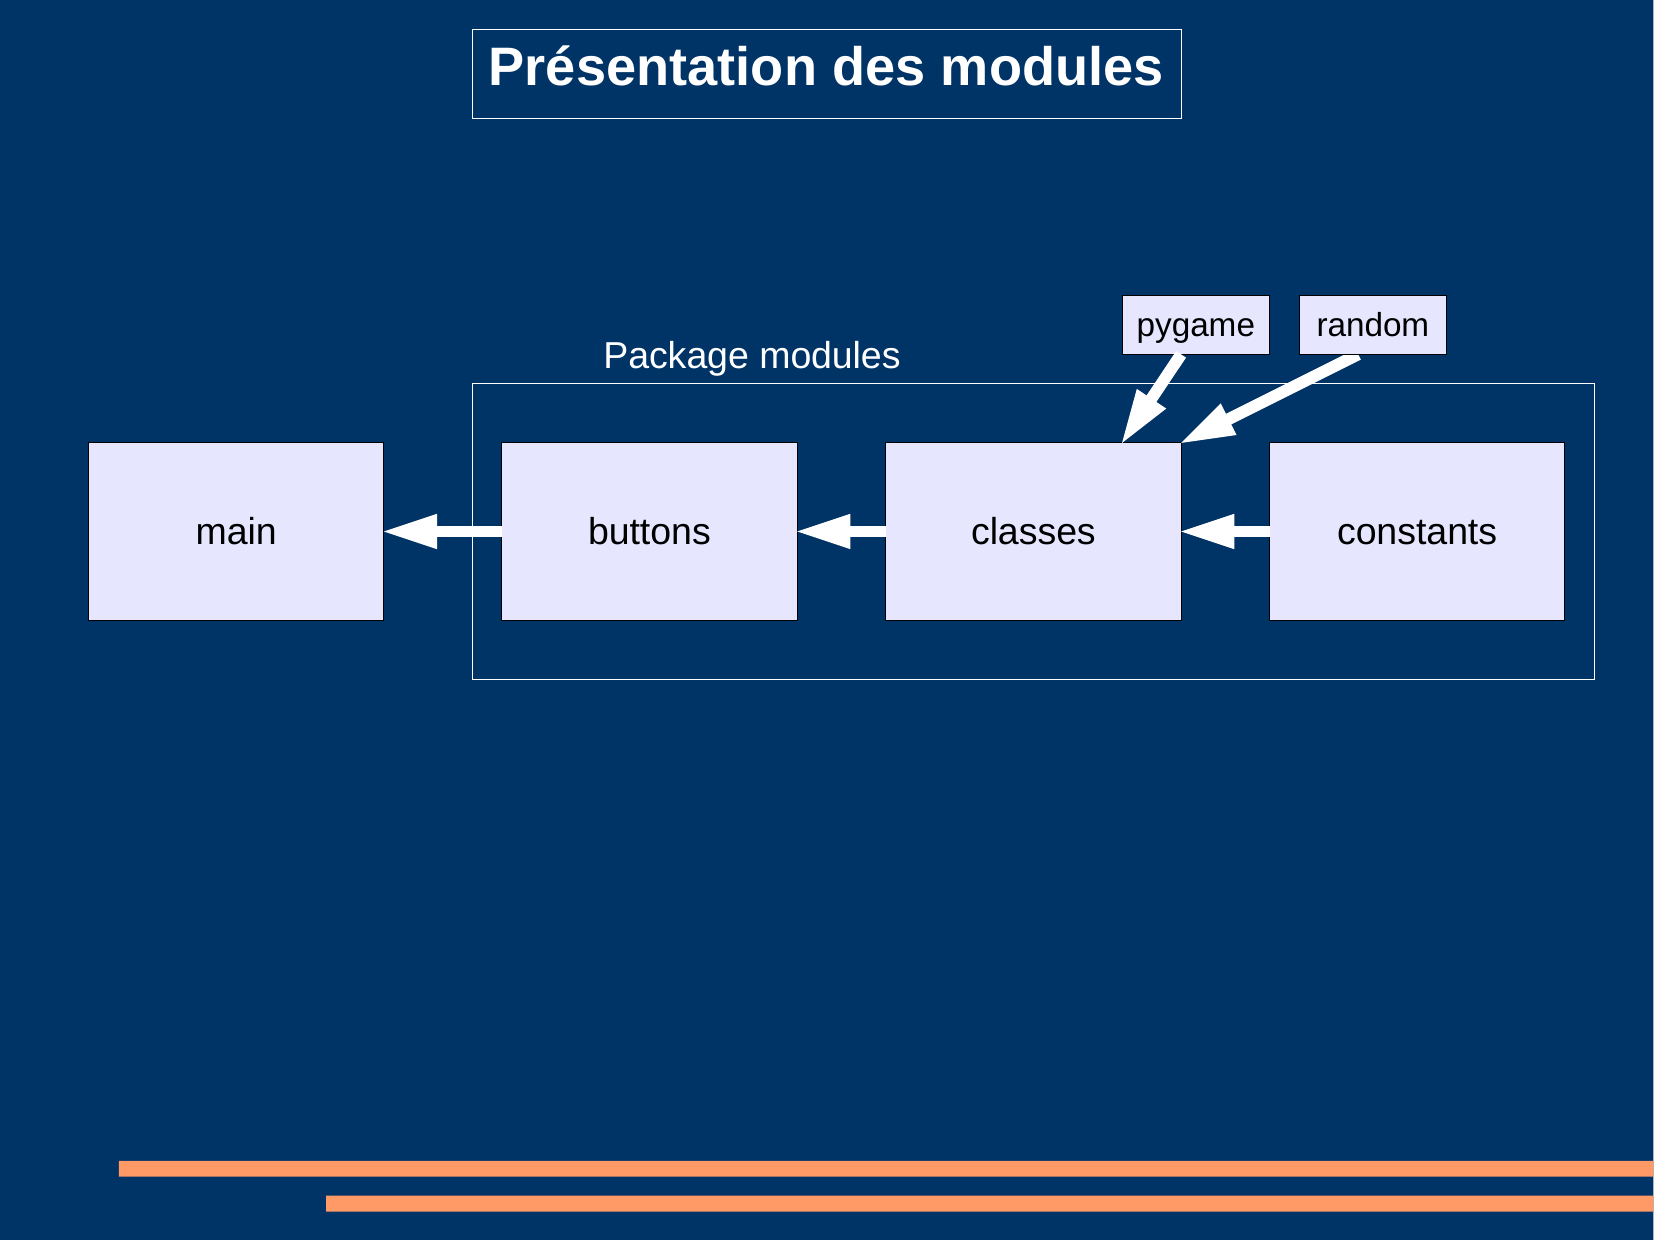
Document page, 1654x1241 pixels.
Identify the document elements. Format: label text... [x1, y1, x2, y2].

text_box Package modules [588, 326, 916, 384]
text_box main [88, 442, 384, 621]
text_box classes [885, 442, 1182, 621]
text_box Présentation des modules [473, 30, 1181, 118]
text_box buttons [501, 442, 798, 621]
text_box random [1299, 295, 1447, 355]
text_box pygame [1122, 295, 1270, 355]
text_box constants [1269, 442, 1565, 621]
text_box Présentation des modules [442, 29, 1211, 169]
